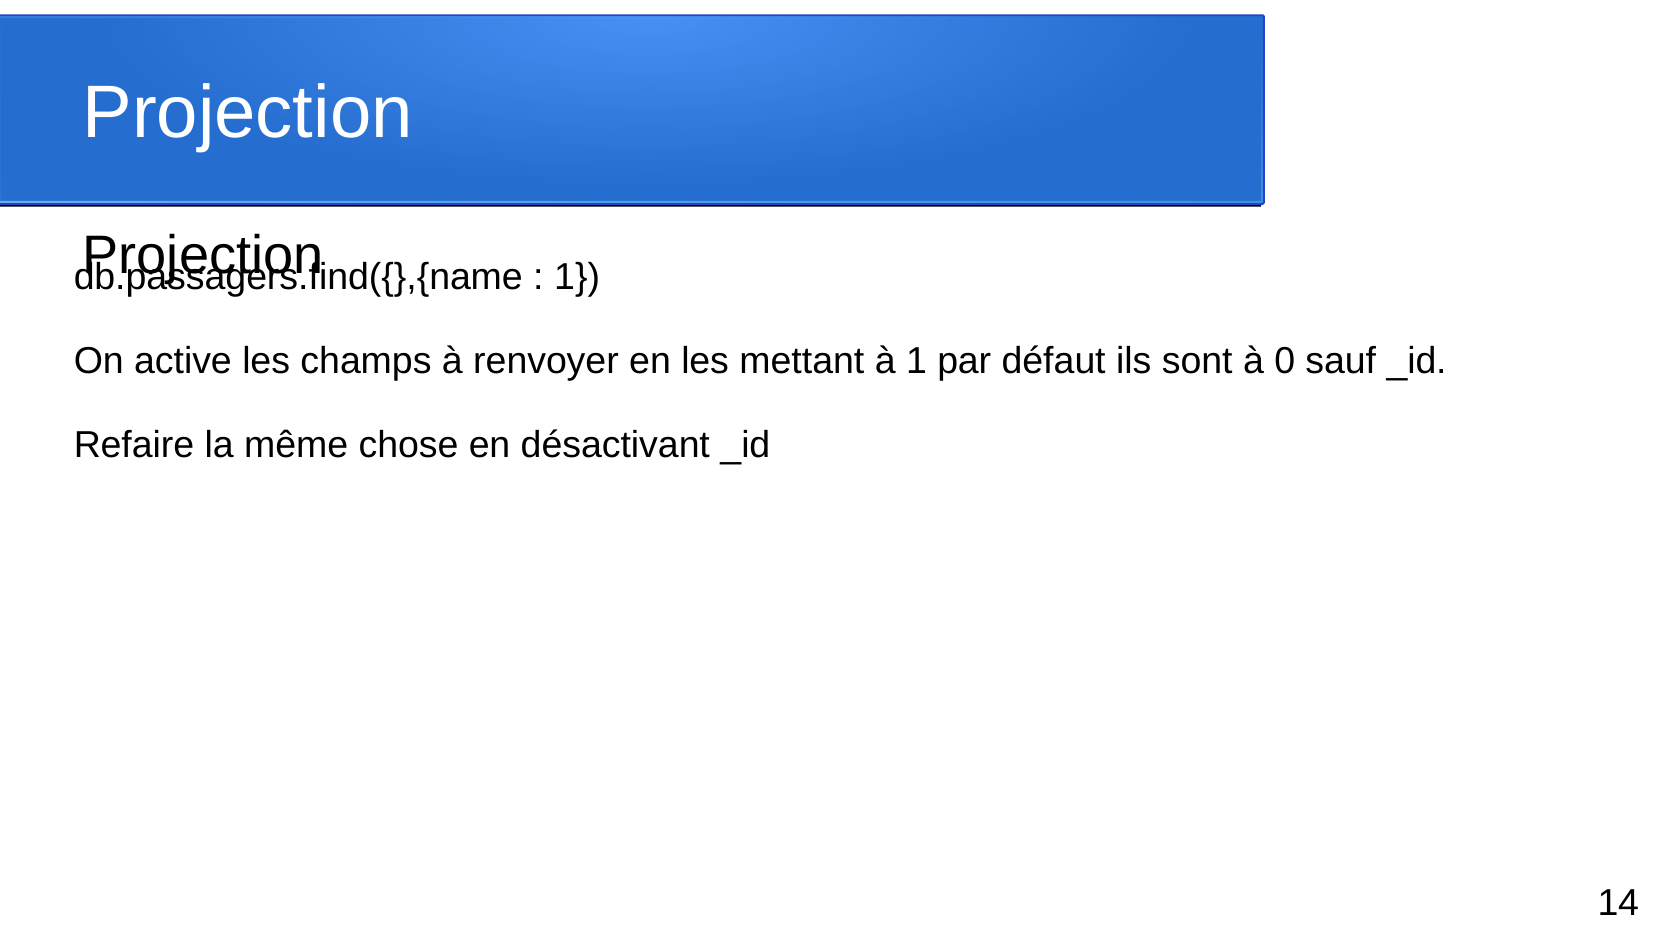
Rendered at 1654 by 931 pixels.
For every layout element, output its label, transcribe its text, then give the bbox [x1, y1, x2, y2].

text_box db.passagers.find({},{name : 1}) On active les champs à renvoyer en les mettant à 1 par défaut ils sont à 0 sauf _id. Refaire la même chose en désactivant _id [59, 248, 1463, 473]
text_box 14 [1582, 874, 1654, 931]
title Projection [82, 35, 1235, 189]
list Projection [82, 224, 1571, 764]
